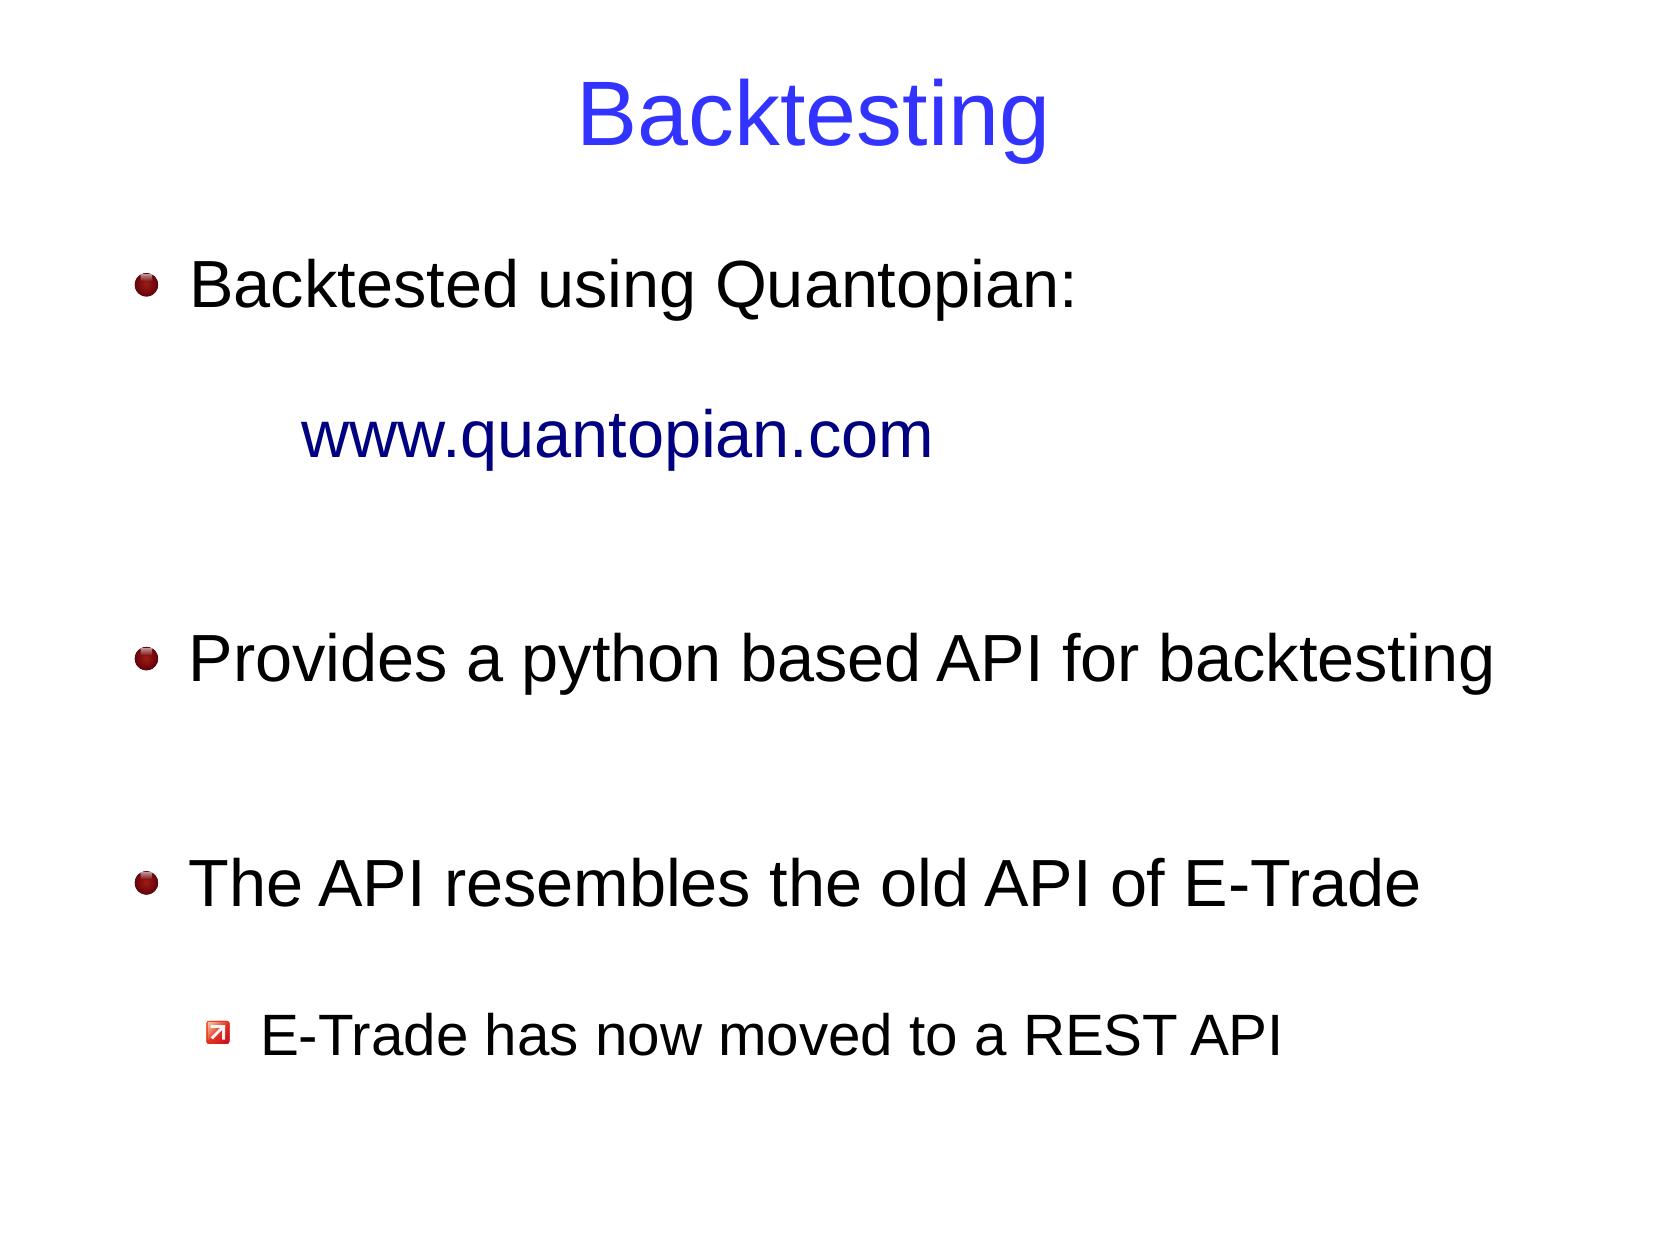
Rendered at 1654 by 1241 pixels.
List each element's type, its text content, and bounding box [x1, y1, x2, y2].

text_box Backtested using Quantopian: www.quantopian.com Provides a python based API for backtesting The API resembles the old API of E-Trade E-Trade has now moved to a REST API [120, 240, 1516, 1141]
title Backtesting [82, 62, 1571, 166]
